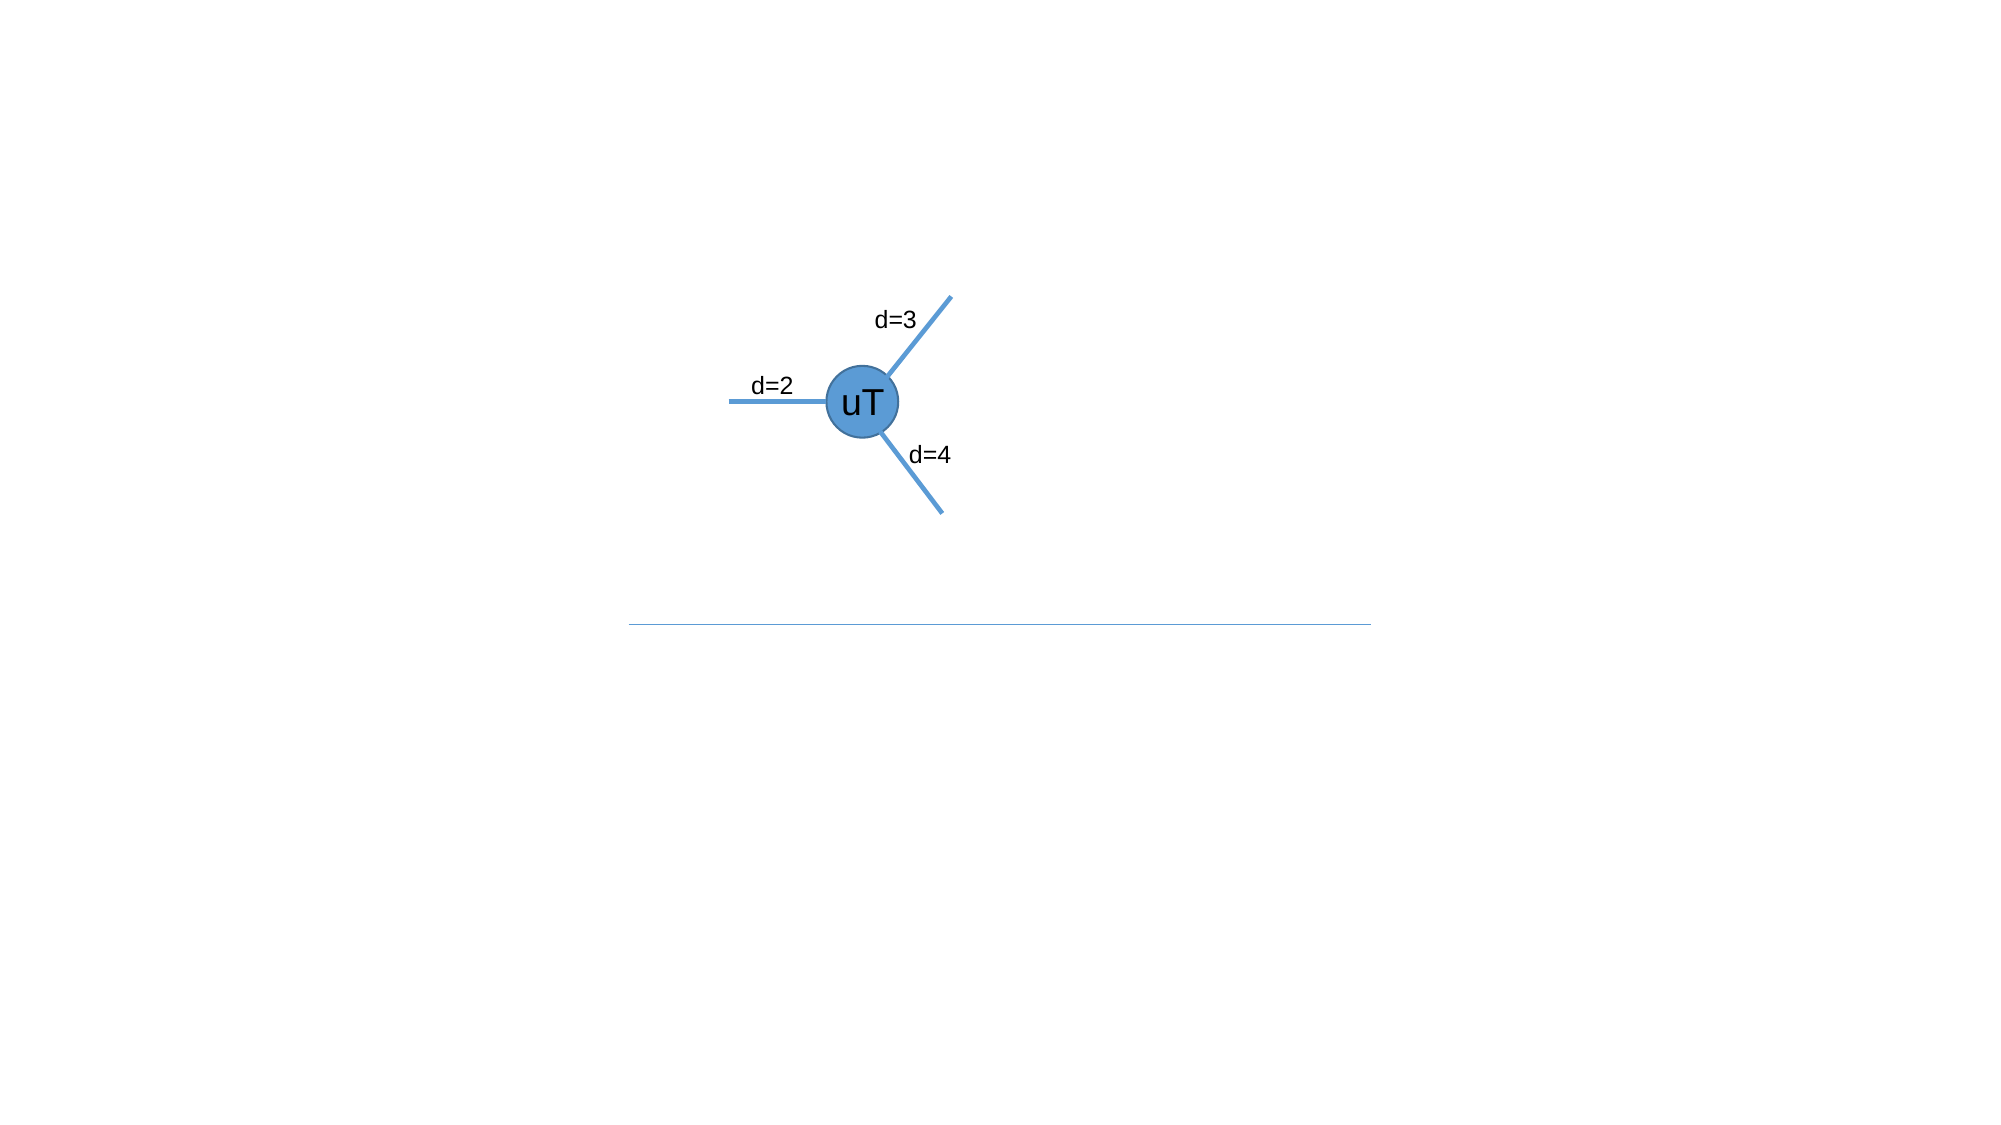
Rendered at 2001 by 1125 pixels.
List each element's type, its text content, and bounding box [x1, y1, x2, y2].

text_box d=2 [743, 362, 866, 407]
text_box uT [847, 407, 856, 413]
text_box d=3 [867, 296, 989, 342]
text_box [893, 383, 899, 421]
text_box [841, 431, 879, 438]
text_box [826, 407, 833, 423]
text_box [866, 366, 879, 370]
text_box d=4 [901, 431, 1024, 477]
text_box uT [833, 370, 893, 431]
